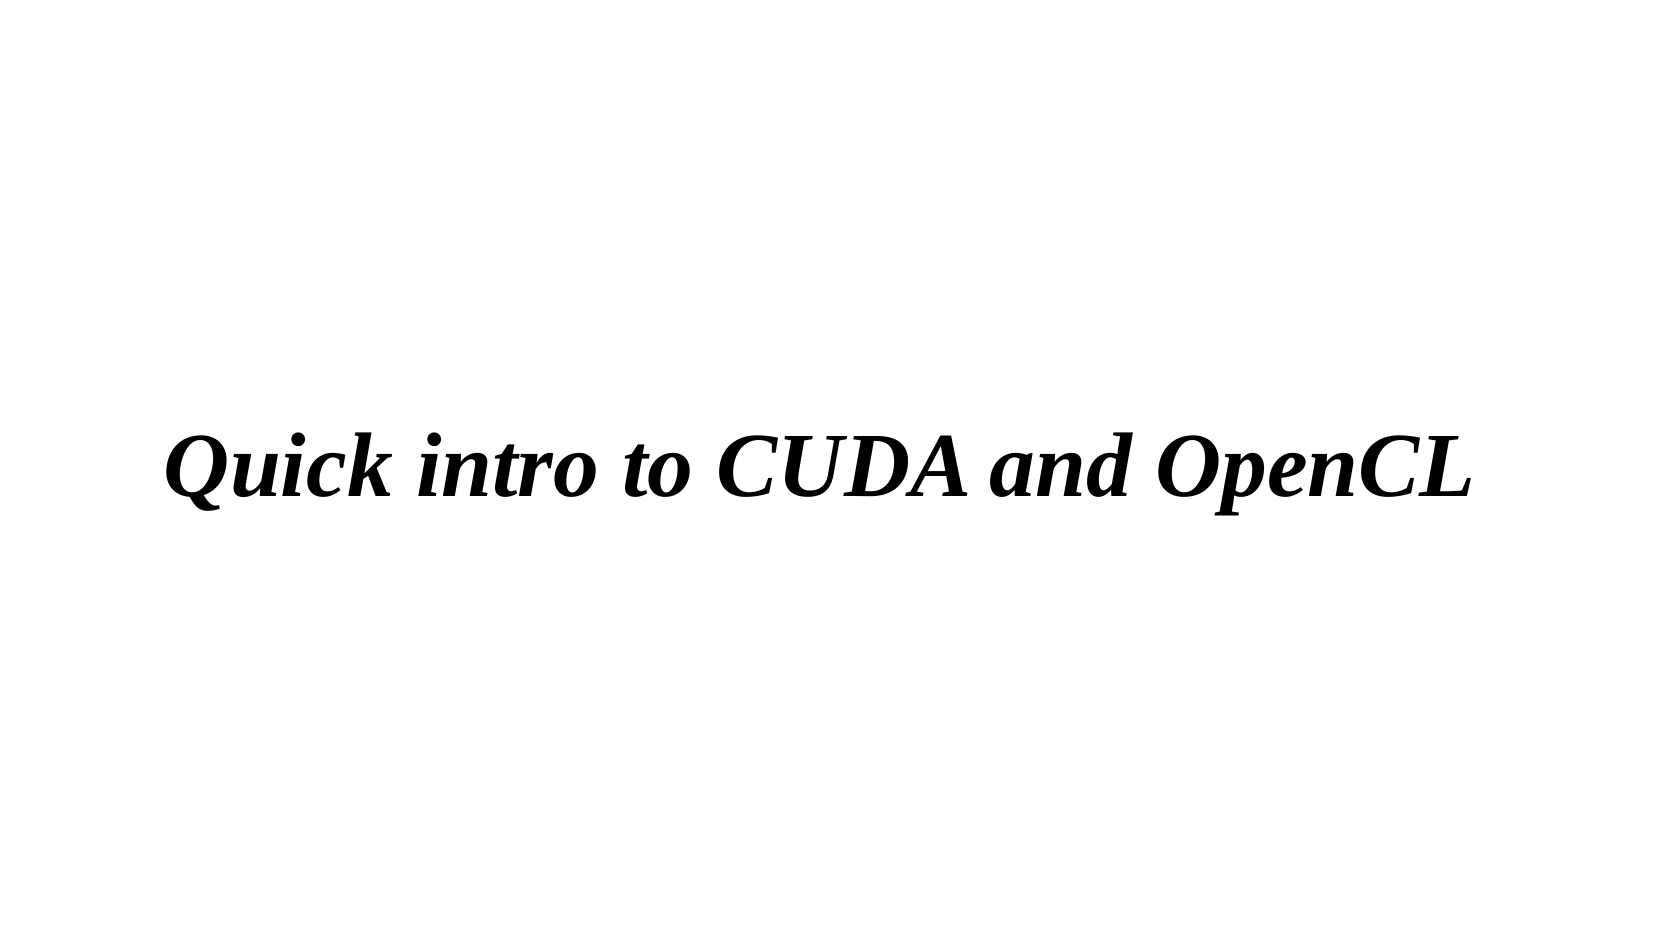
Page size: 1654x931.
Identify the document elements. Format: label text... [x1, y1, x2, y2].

title Quick intro to CUDA and OpenCL [76, 387, 1565, 543]
